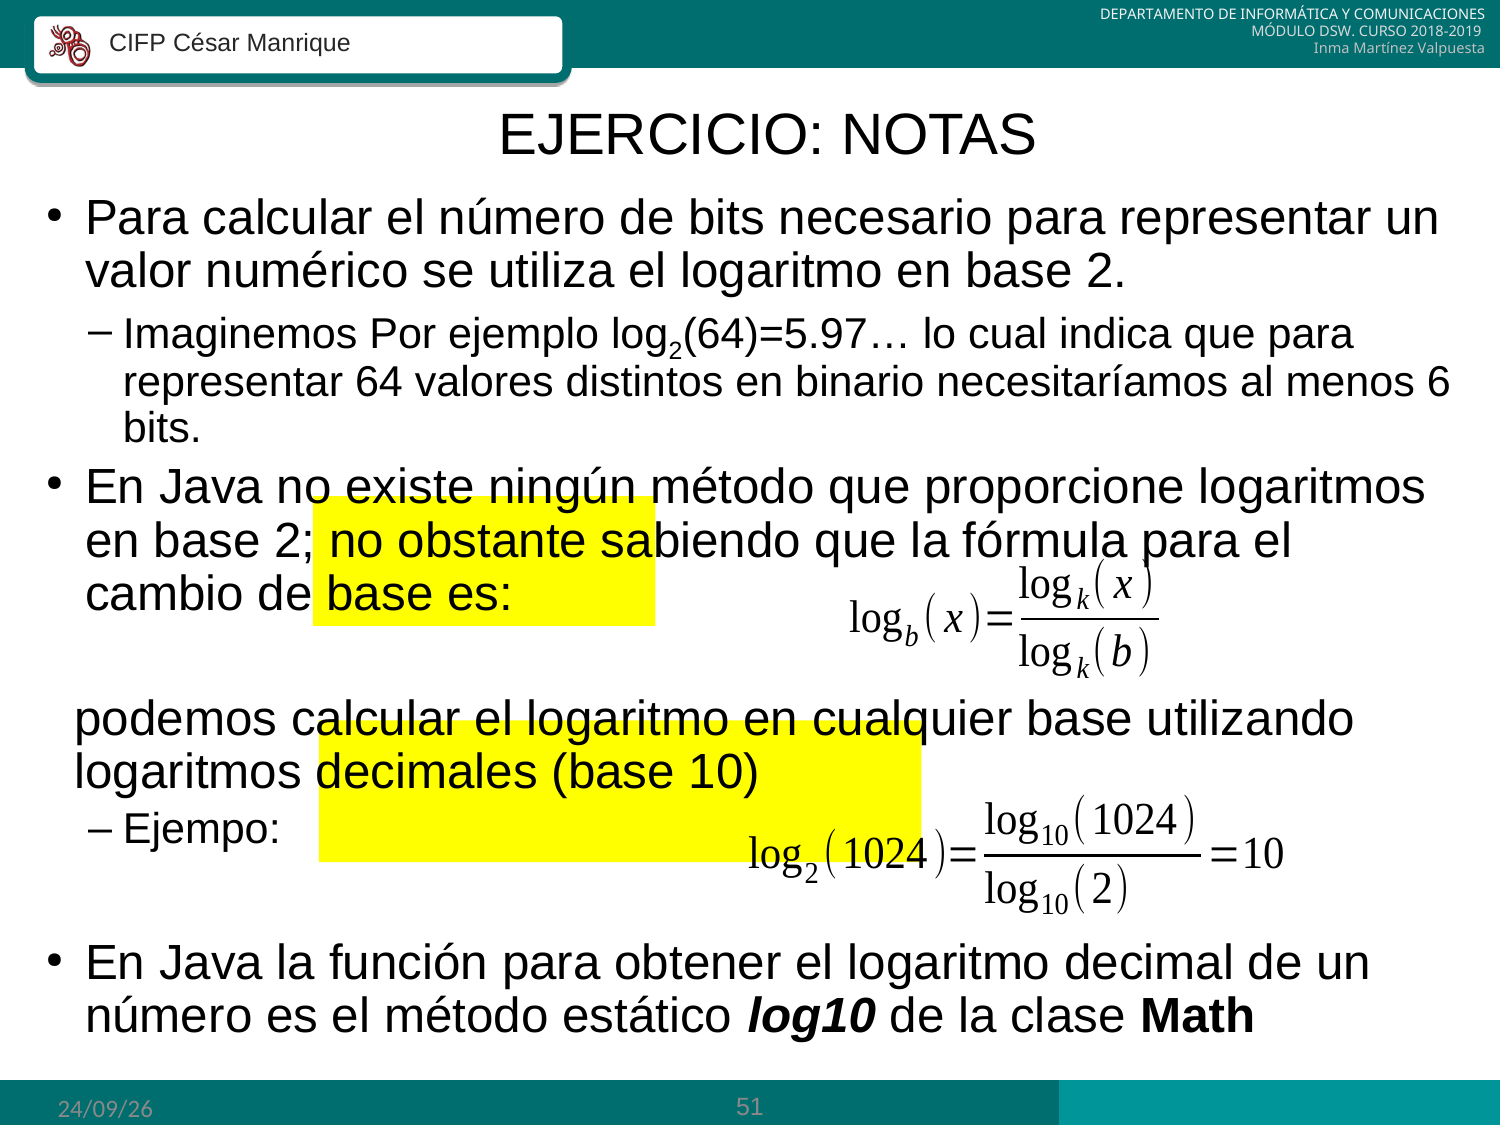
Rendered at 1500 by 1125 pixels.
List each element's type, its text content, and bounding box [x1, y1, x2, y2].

picture [47, 23, 93, 67]
title EJERCICIO: NOTAS [17, 90, 1483, 173]
text_box <número> [512, 1082, 988, 1125]
text_box 18/09/18 [42, 1085, 344, 1125]
chart [737, 791, 1300, 922]
chart [838, 555, 1175, 686]
list Para calcular el número de bits necesario para representar un valor numérico se utiliza el logaritmo en base 2. Imaginemos Por ejemplo log2(64)=5.97… lo cual indica que para representar 64 valores distintos en binario necesitaríamos al menos 6 bits. En Java no existe ningún método que proporcione logaritmos en base 2; no obstante sabiendo que la fórmula para el cambio de base es: podemos calcular el logaritmo en cualquier base utilizando logaritmos decimales (base 10) Ejempo: En Java la función para obtener el logaritmo decimal de un número es el método estático log10 de la clase Math [17, 184, 1483, 1059]
